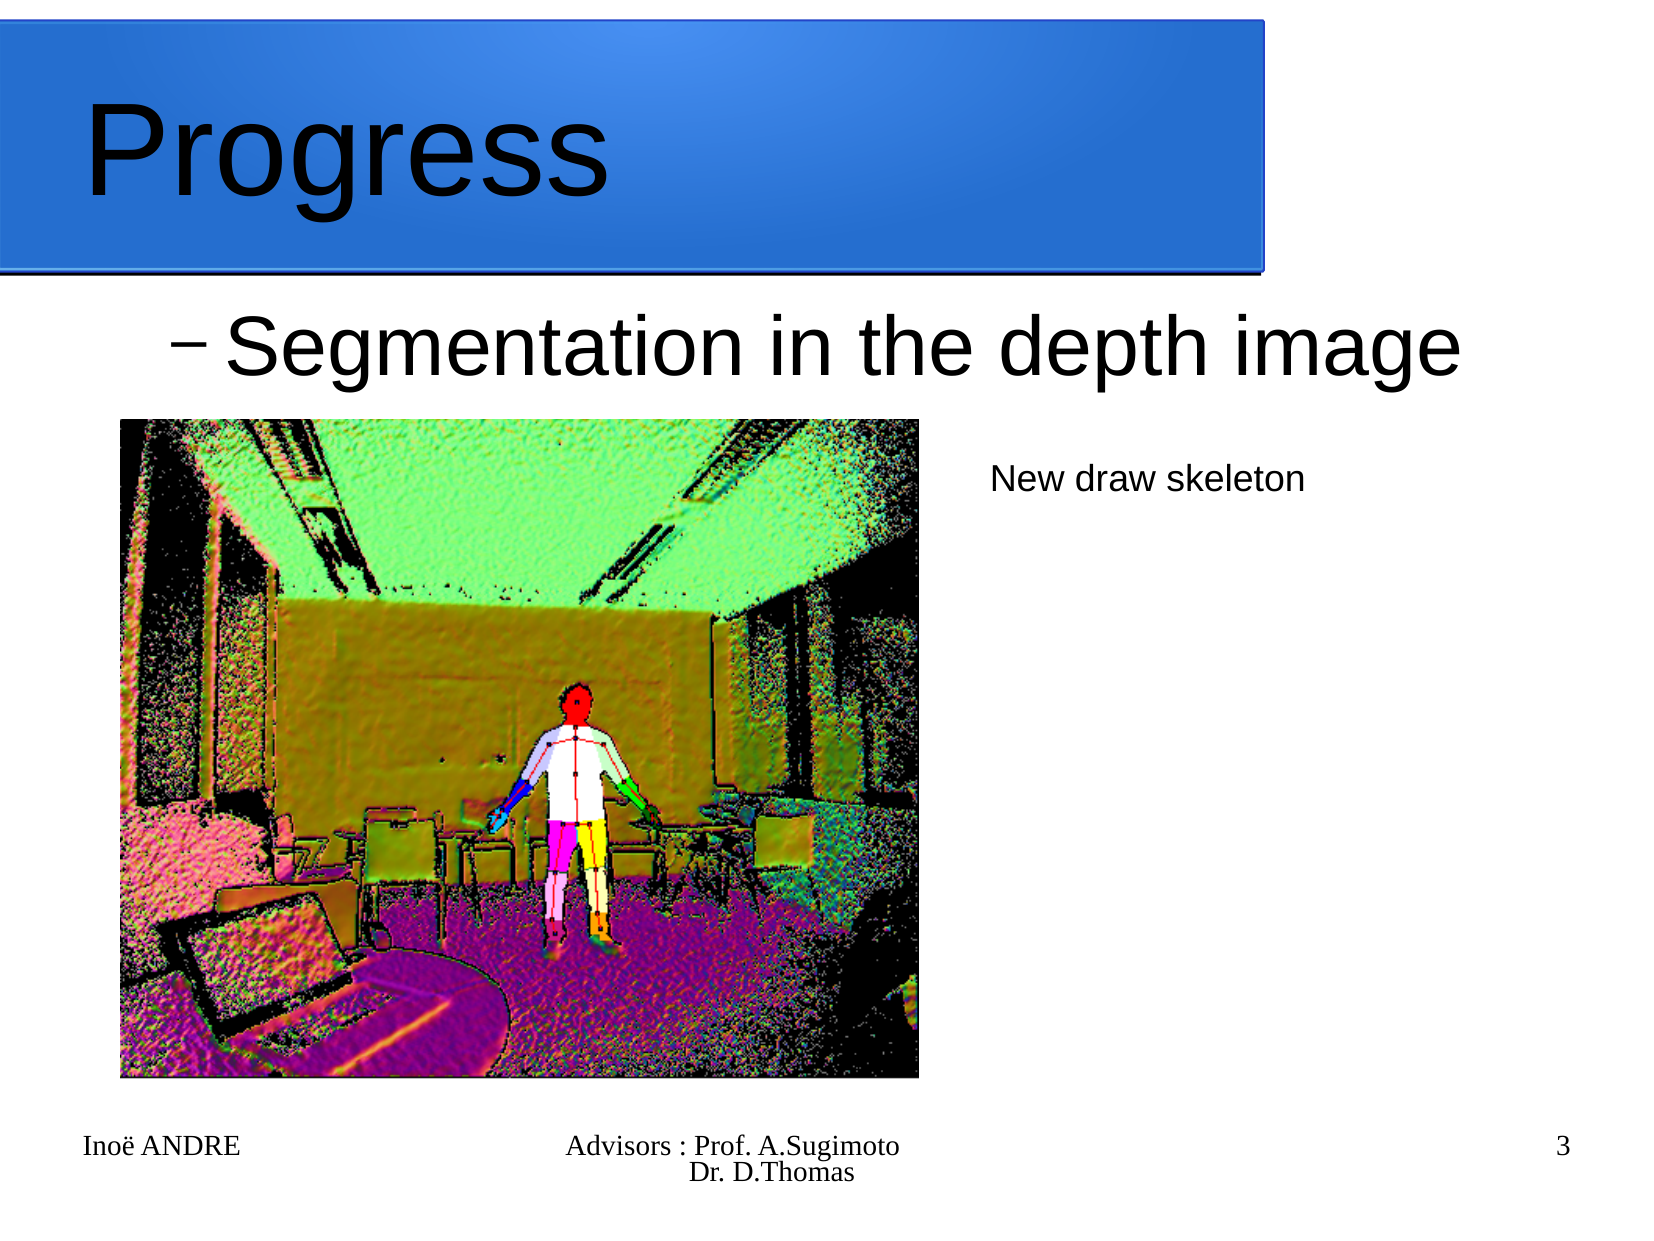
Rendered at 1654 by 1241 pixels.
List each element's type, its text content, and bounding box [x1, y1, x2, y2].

picture [120, 419, 919, 1081]
text_box New draw skeleton [975, 450, 1591, 507]
title Progress [82, 47, 1235, 252]
list Segmentation in the depth image [82, 299, 1571, 1019]
